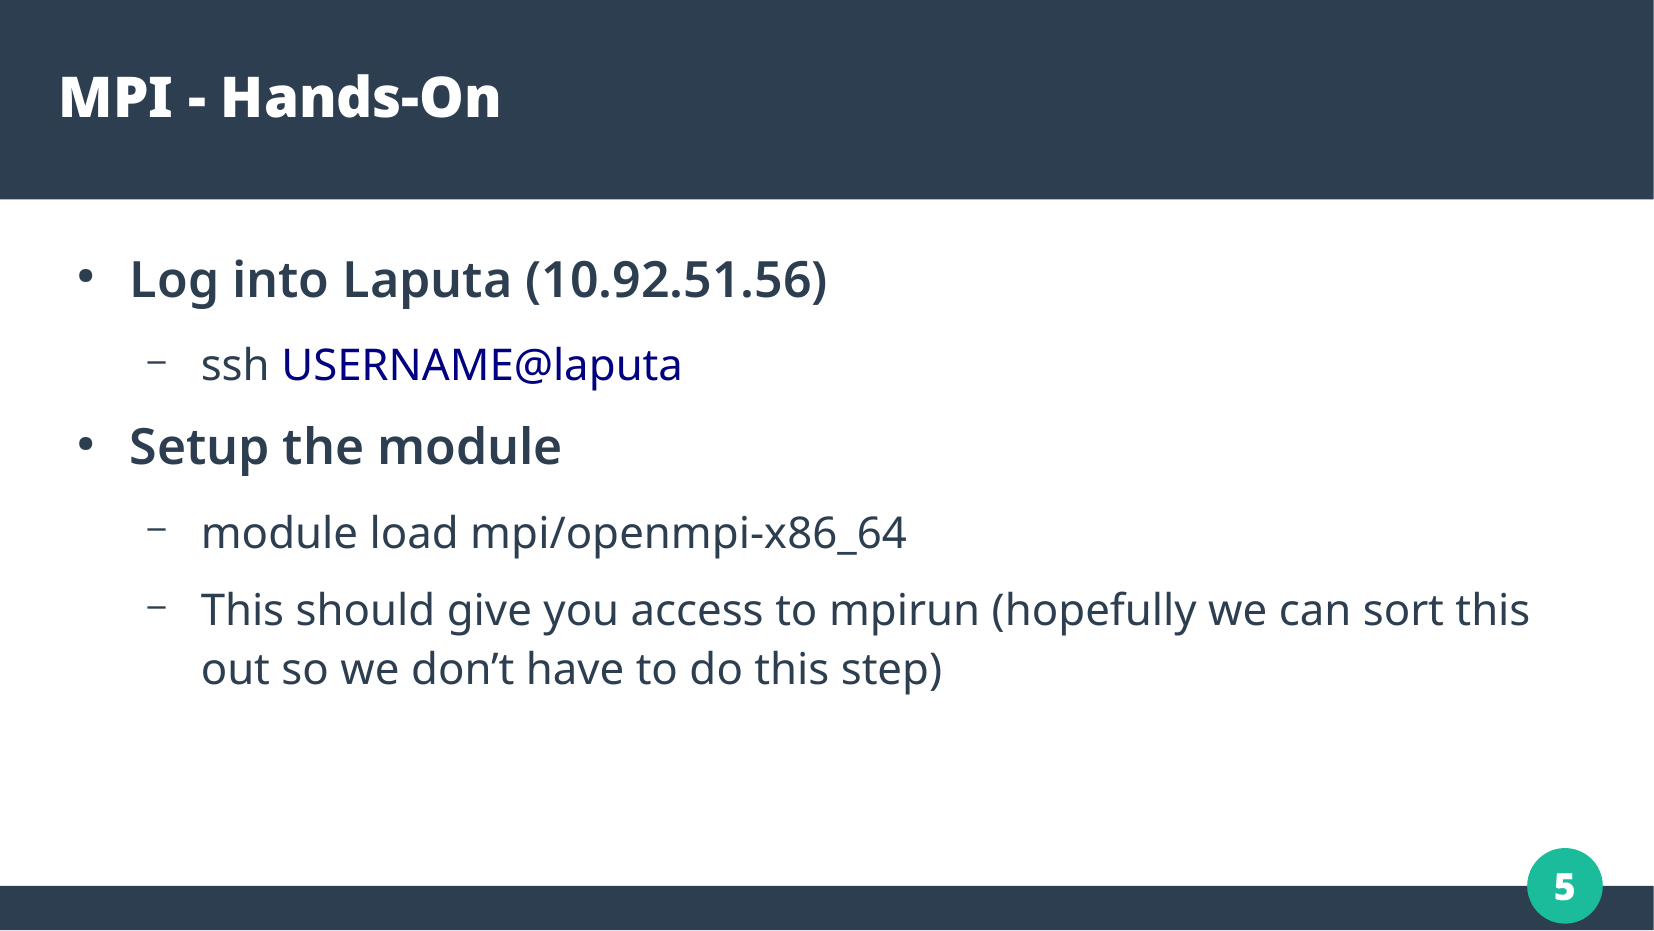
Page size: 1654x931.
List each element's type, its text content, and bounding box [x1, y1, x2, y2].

title MPI - Hands-On [59, 37, 1595, 156]
list Log into Laputa (10.92.51.56) ssh USERNAME@laputa Setup the module module load mpi/openmpi-x86_64 This should give you access to mpirun (hopefully we can sort this out so we don’t have to do this step) [59, 243, 1595, 864]
